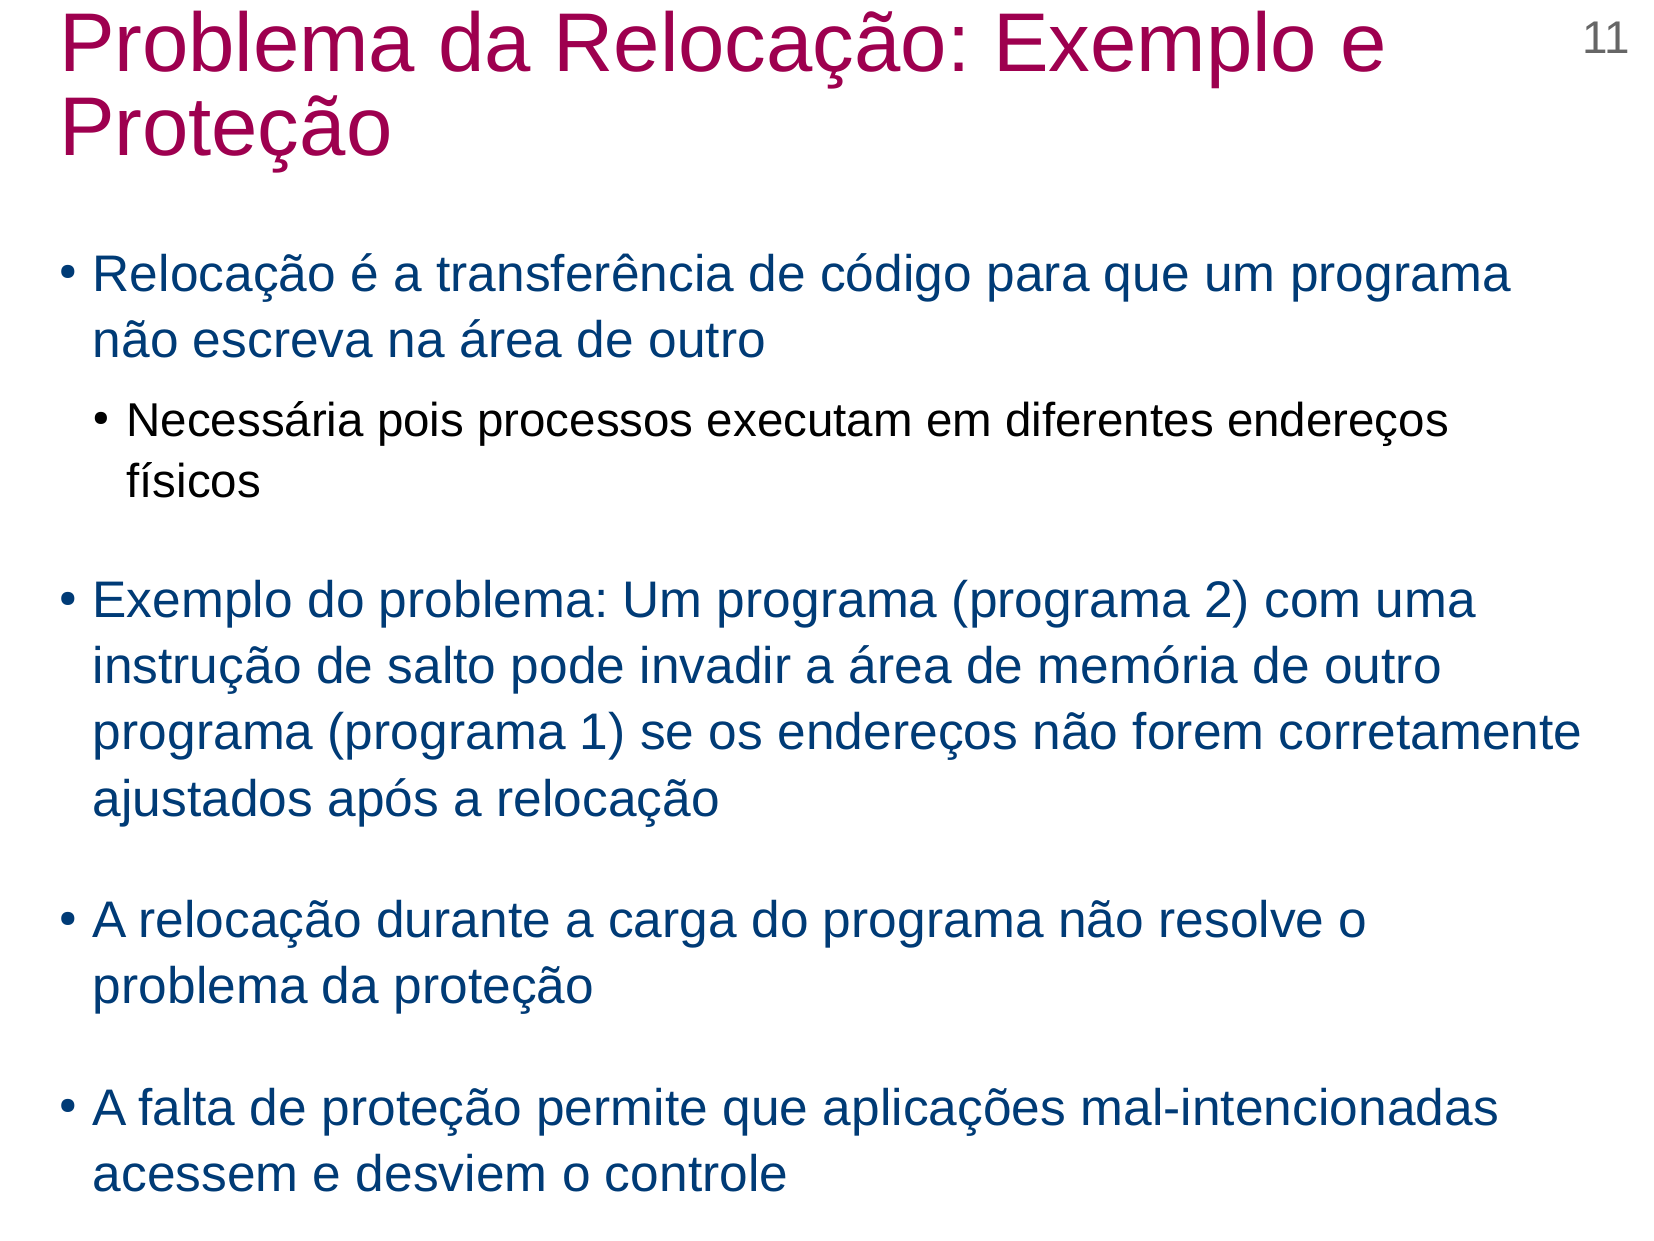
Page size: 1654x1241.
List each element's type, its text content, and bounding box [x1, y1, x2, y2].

list Relocação é a transferência de código para que um programa não escreva na área de outro Necessária pois processos executam em diferentes endereços físicos Exemplo do problema: Um programa (programa 2) com uma instrução de salto pode invadir a área de memória de outro programa (programa 1) se os endereços não forem corretamente ajustados após a relocação A relocação durante a carga do programa não resolve o problema da proteção A falta de proteção permite que aplicações mal-intencionadas acessem e desviem o controle [59, 236, 1595, 1211]
title Problema da Relocação: Exemplo e Proteção [59, 4, 1595, 173]
